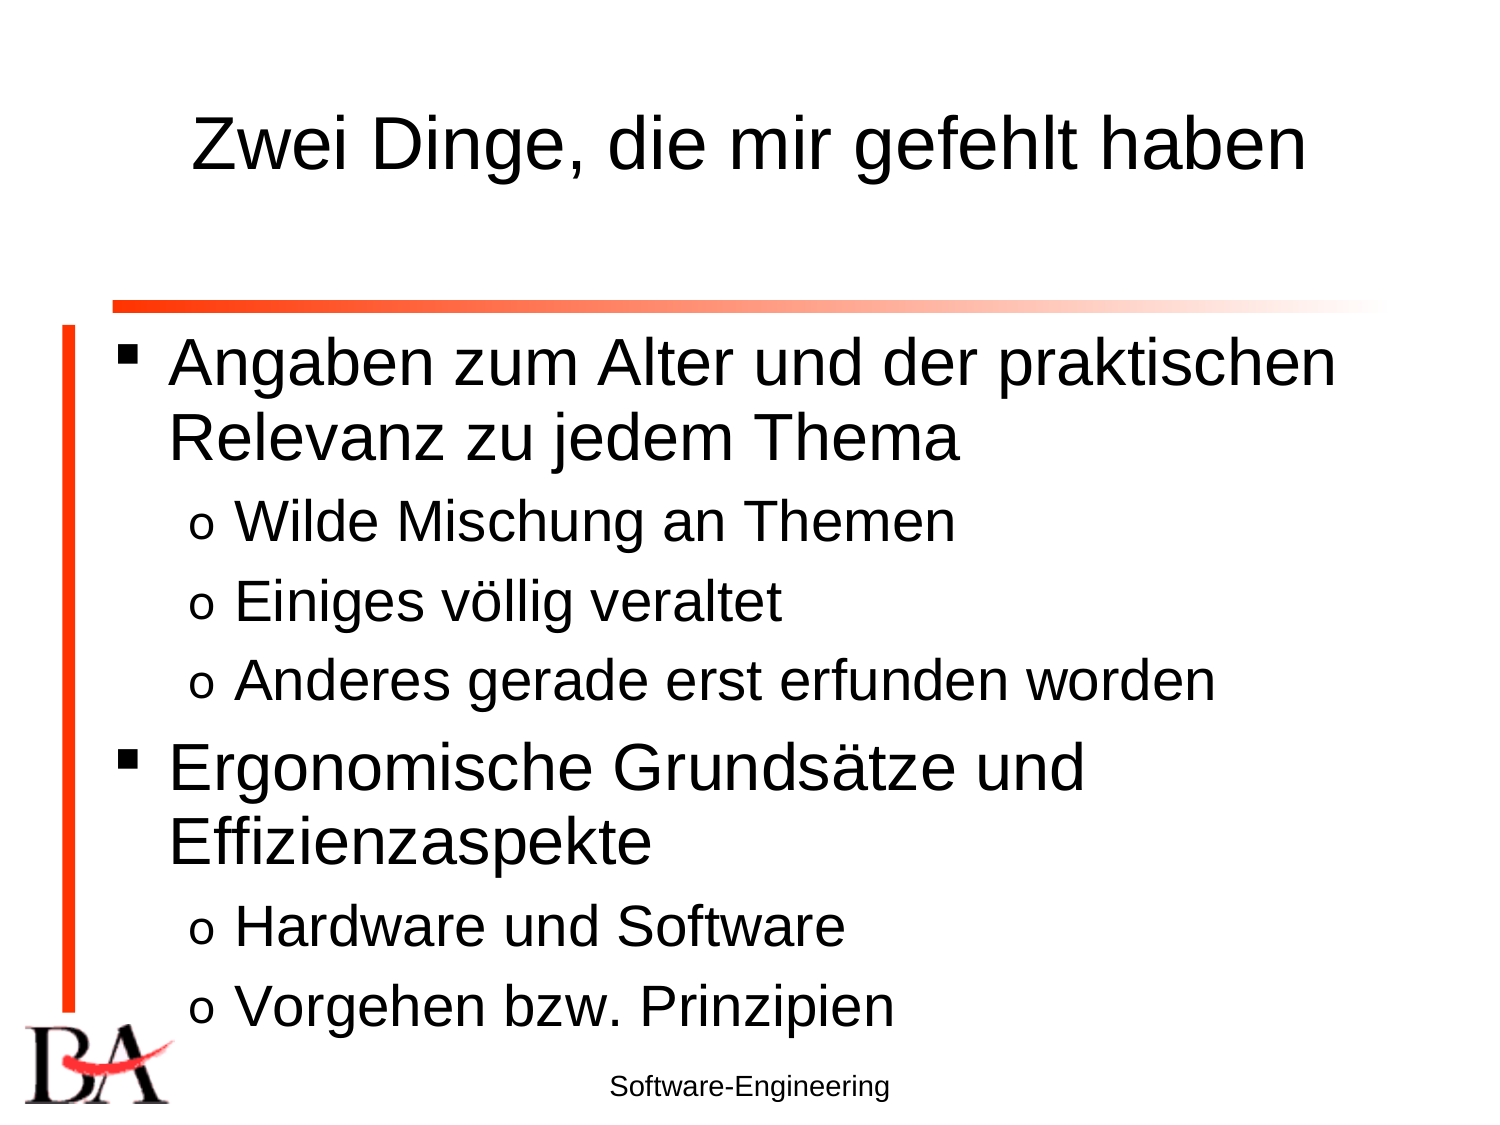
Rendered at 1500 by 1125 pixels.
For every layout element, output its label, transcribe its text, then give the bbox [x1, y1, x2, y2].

title Zwei Dinge, die mir gefehlt haben [112, 28, 1388, 259]
picture [24, 1024, 175, 1104]
list Angaben zum Alter und der praktischen Relevanz zu jedem Thema Wilde Mischung an Themen Einiges völlig veraltet Anderes gerade erst erfunden worden Ergonomische Grundsätze und Effizienzaspekte Hardware und Software Vorgehen bzw. Prinzipien [112, 324, 1388, 1038]
